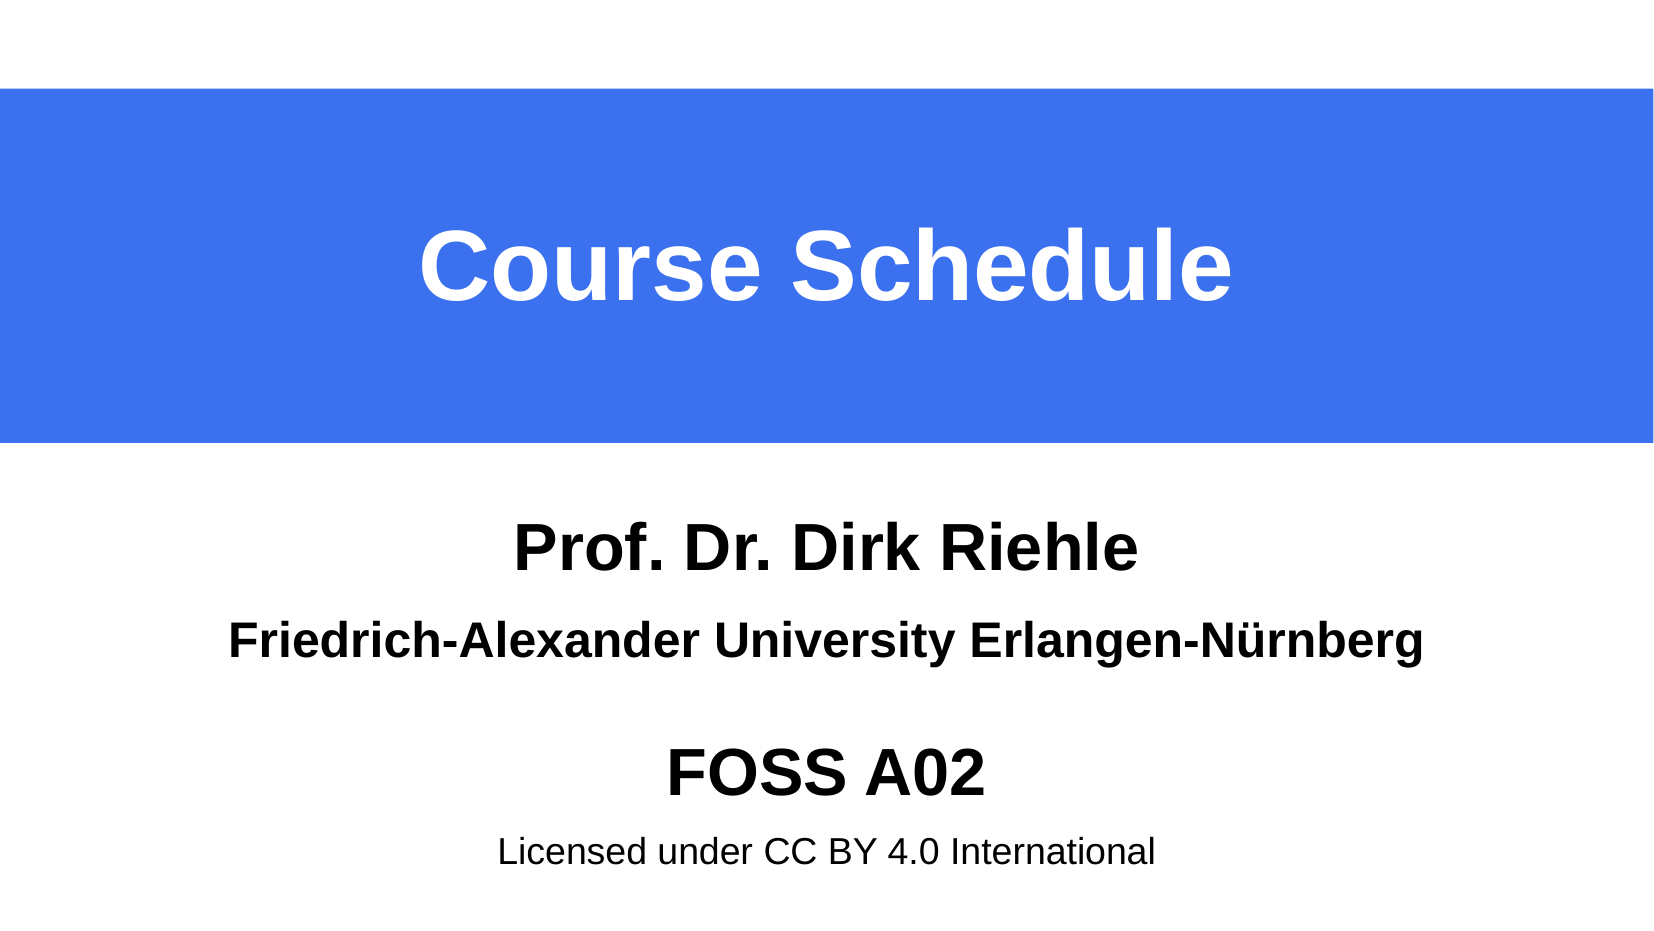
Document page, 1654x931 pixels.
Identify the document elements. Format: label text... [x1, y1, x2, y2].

subtitle Prof. Dr. Dirk Riehle Friedrich-Alexander University Erlangen-Nürnberg FOSS A02 Licensed under CC BY 4.0 International [29, 472, 1625, 886]
title Course Schedule [0, 88, 1654, 443]
